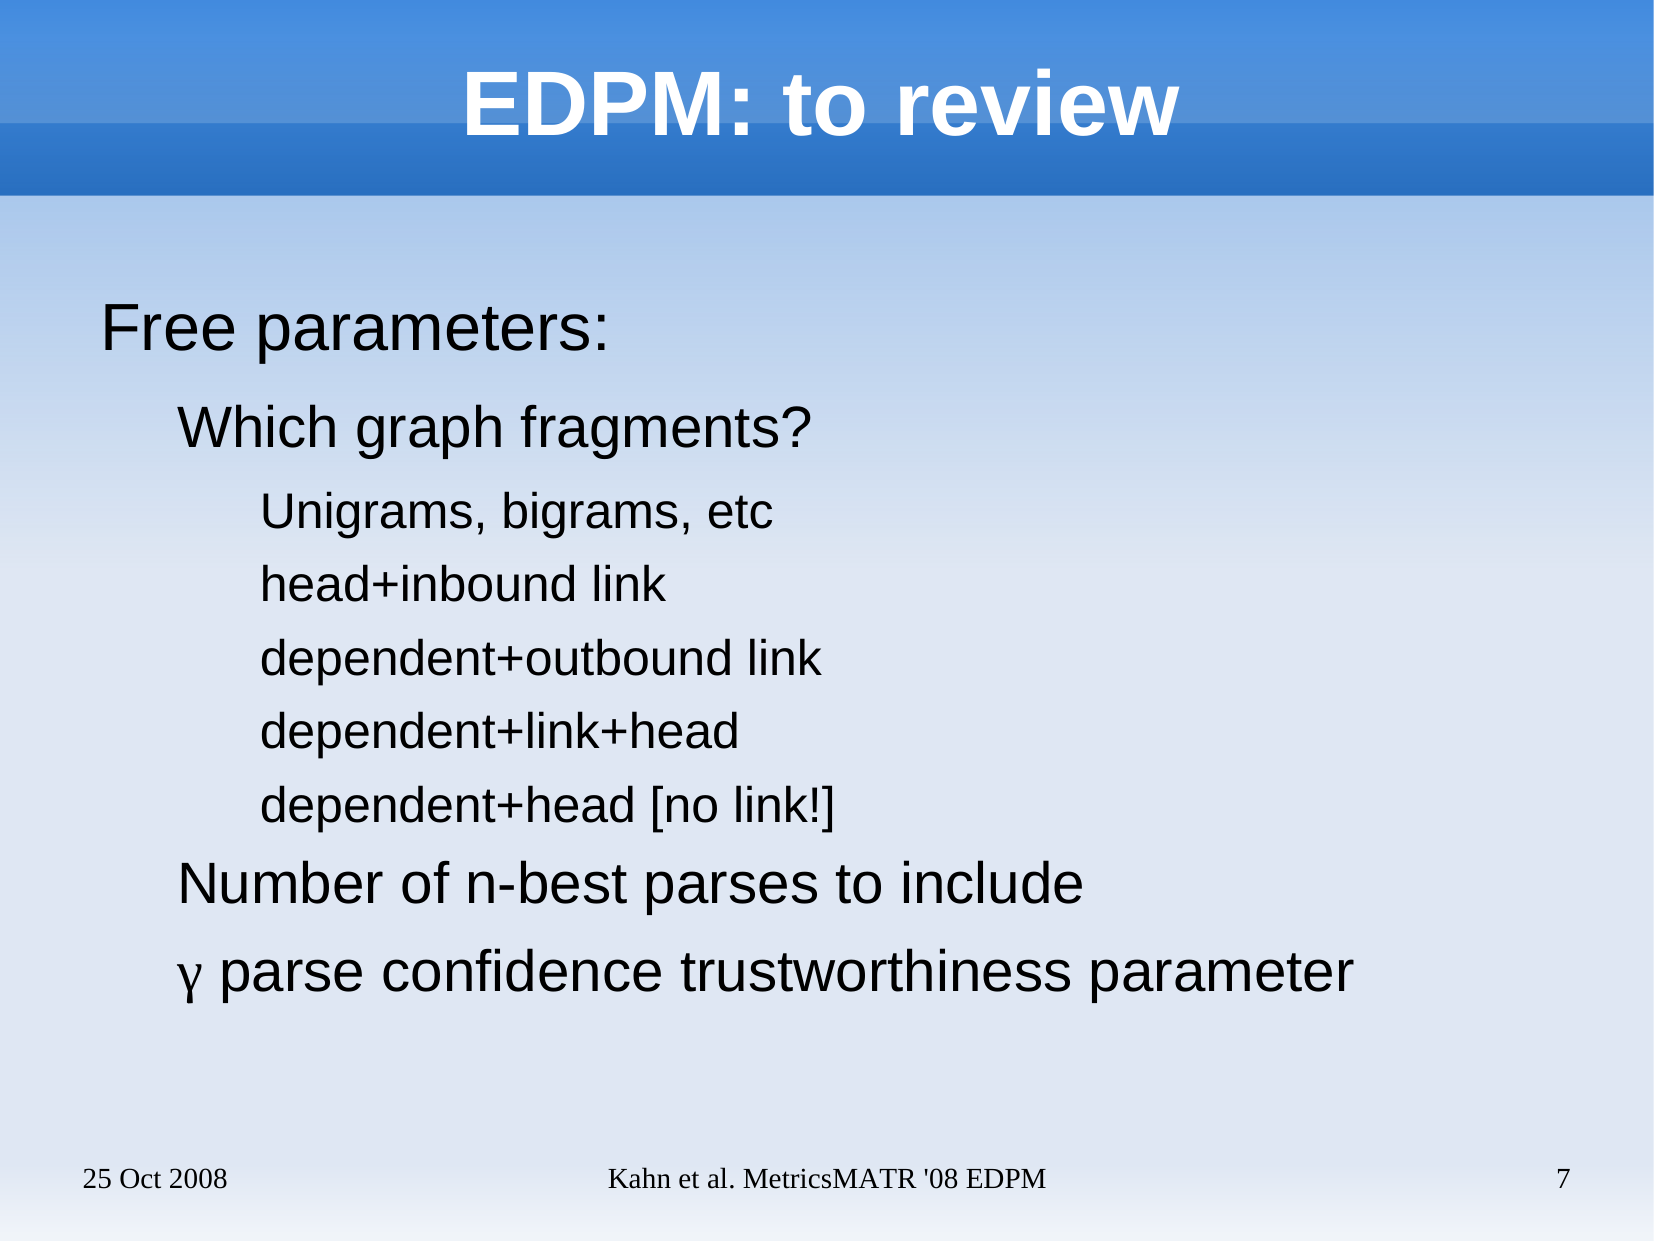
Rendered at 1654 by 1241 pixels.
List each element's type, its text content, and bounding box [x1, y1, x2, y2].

title EDPM: to review [76, 0, 1565, 208]
list Free parameters: Which graph fragments? Unigrams, bigrams, etc head+inbound link dependent+outbound link dependent+link+head dependent+head [no link!] Number of n-best parses to include γ parse confidence trustworthiness parameter [82, 290, 1571, 1109]
picture [0, 0, 1654, 1241]
